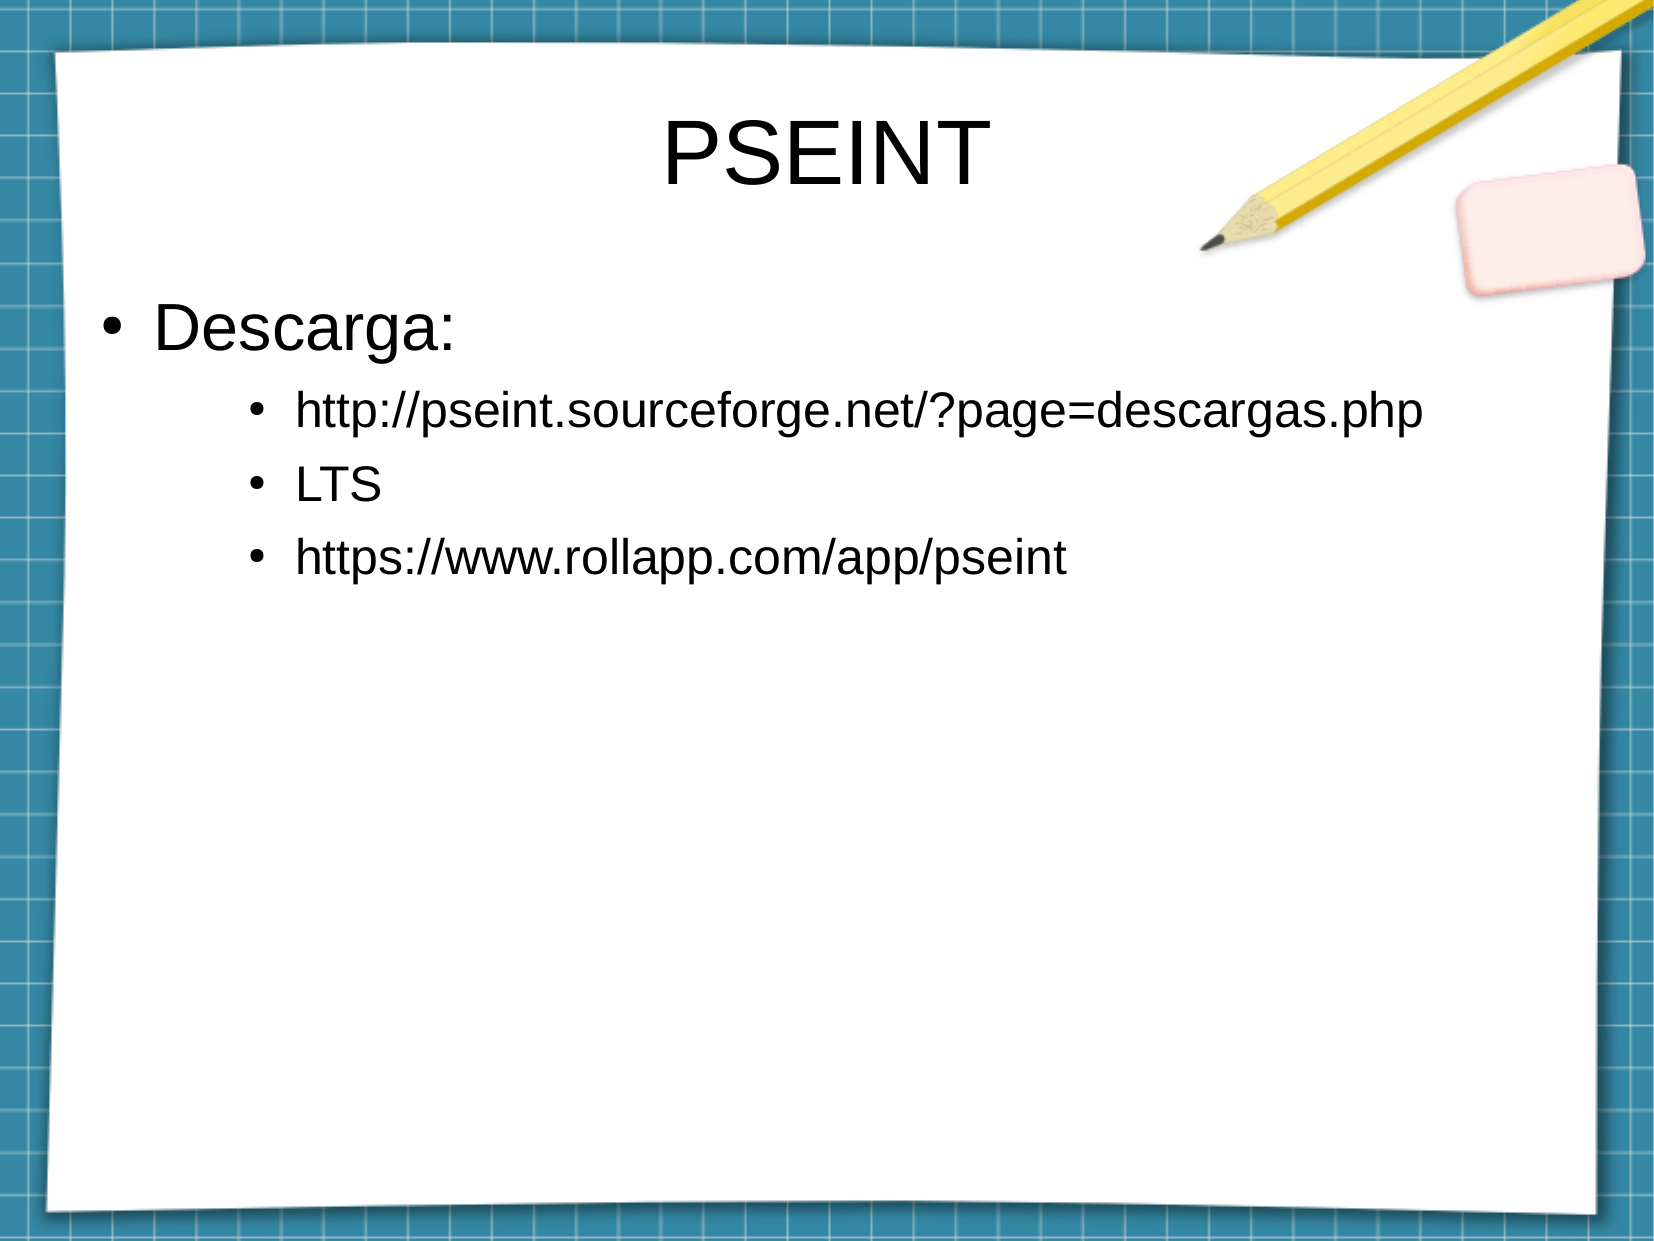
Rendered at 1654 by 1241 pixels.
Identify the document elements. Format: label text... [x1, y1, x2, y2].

picture [0, 0, 1654, 1241]
title PSEINT [82, 49, 1571, 257]
list Descarga: http://pseint.sourceforge.net/?page=descargas.php LTS https://www.rollapp.com/app/pseint [82, 290, 1571, 1010]
